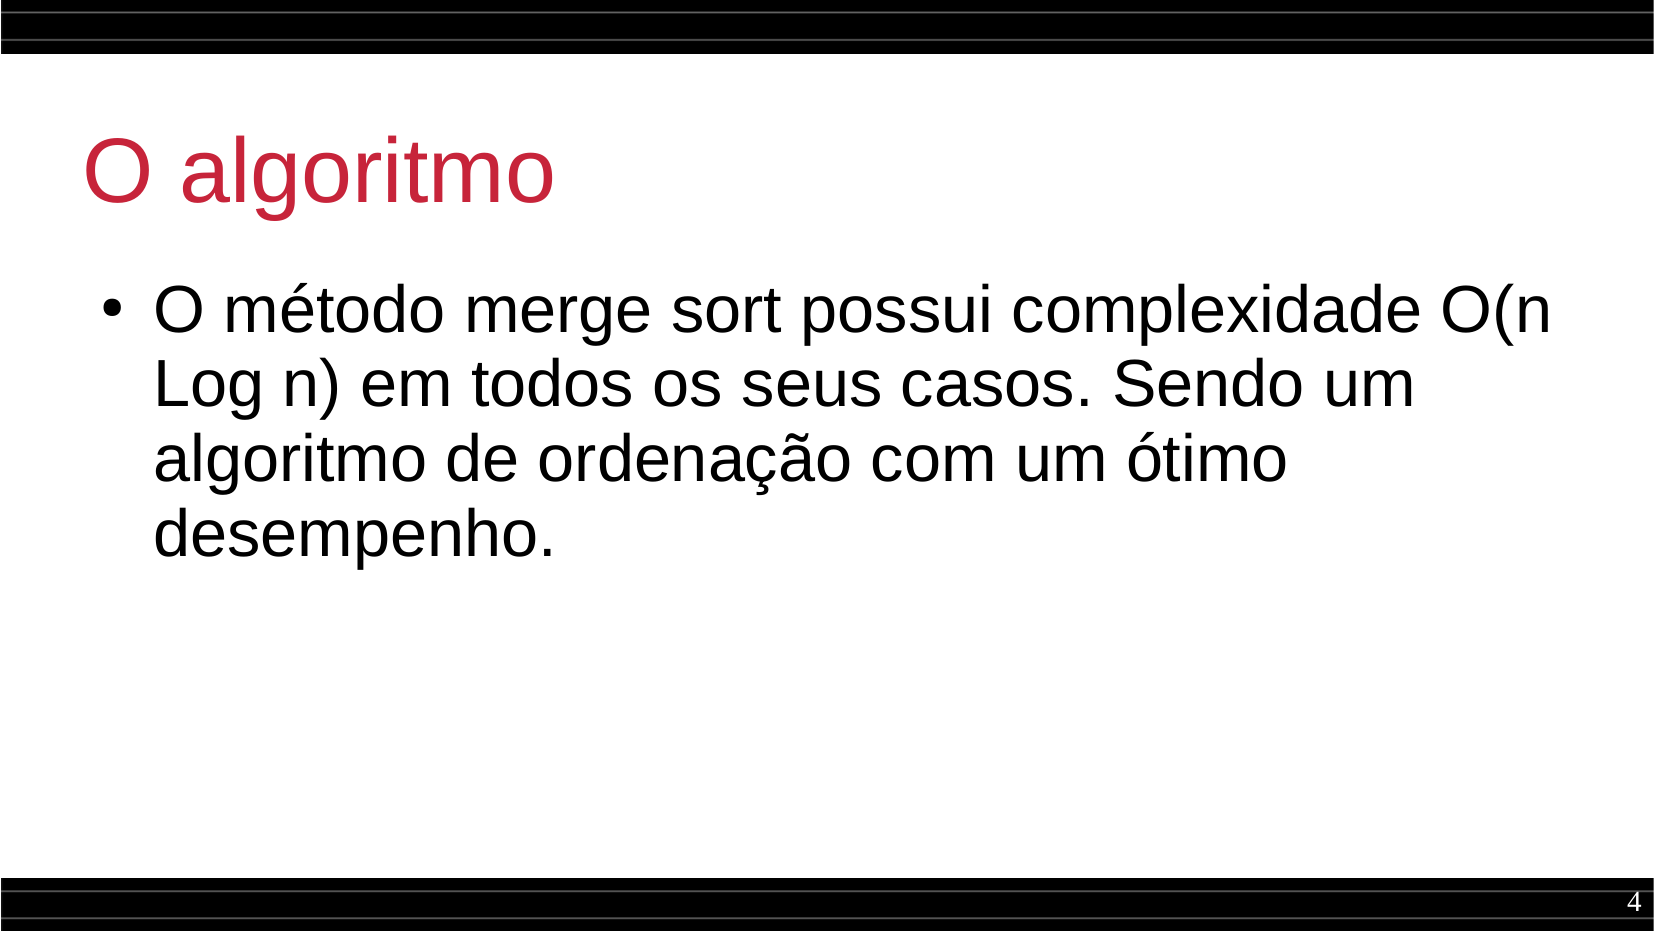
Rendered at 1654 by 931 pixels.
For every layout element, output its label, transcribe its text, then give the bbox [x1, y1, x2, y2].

picture [1, 0, 1654, 54]
list O método merge sort possui complexidade O(n Log n) em todos os seus casos. Sendo um algoritmo de ordenação com um ótimo desempenho. [82, 271, 1571, 758]
picture [1, 878, 1654, 931]
title O algoritmo [82, 92, 1571, 249]
